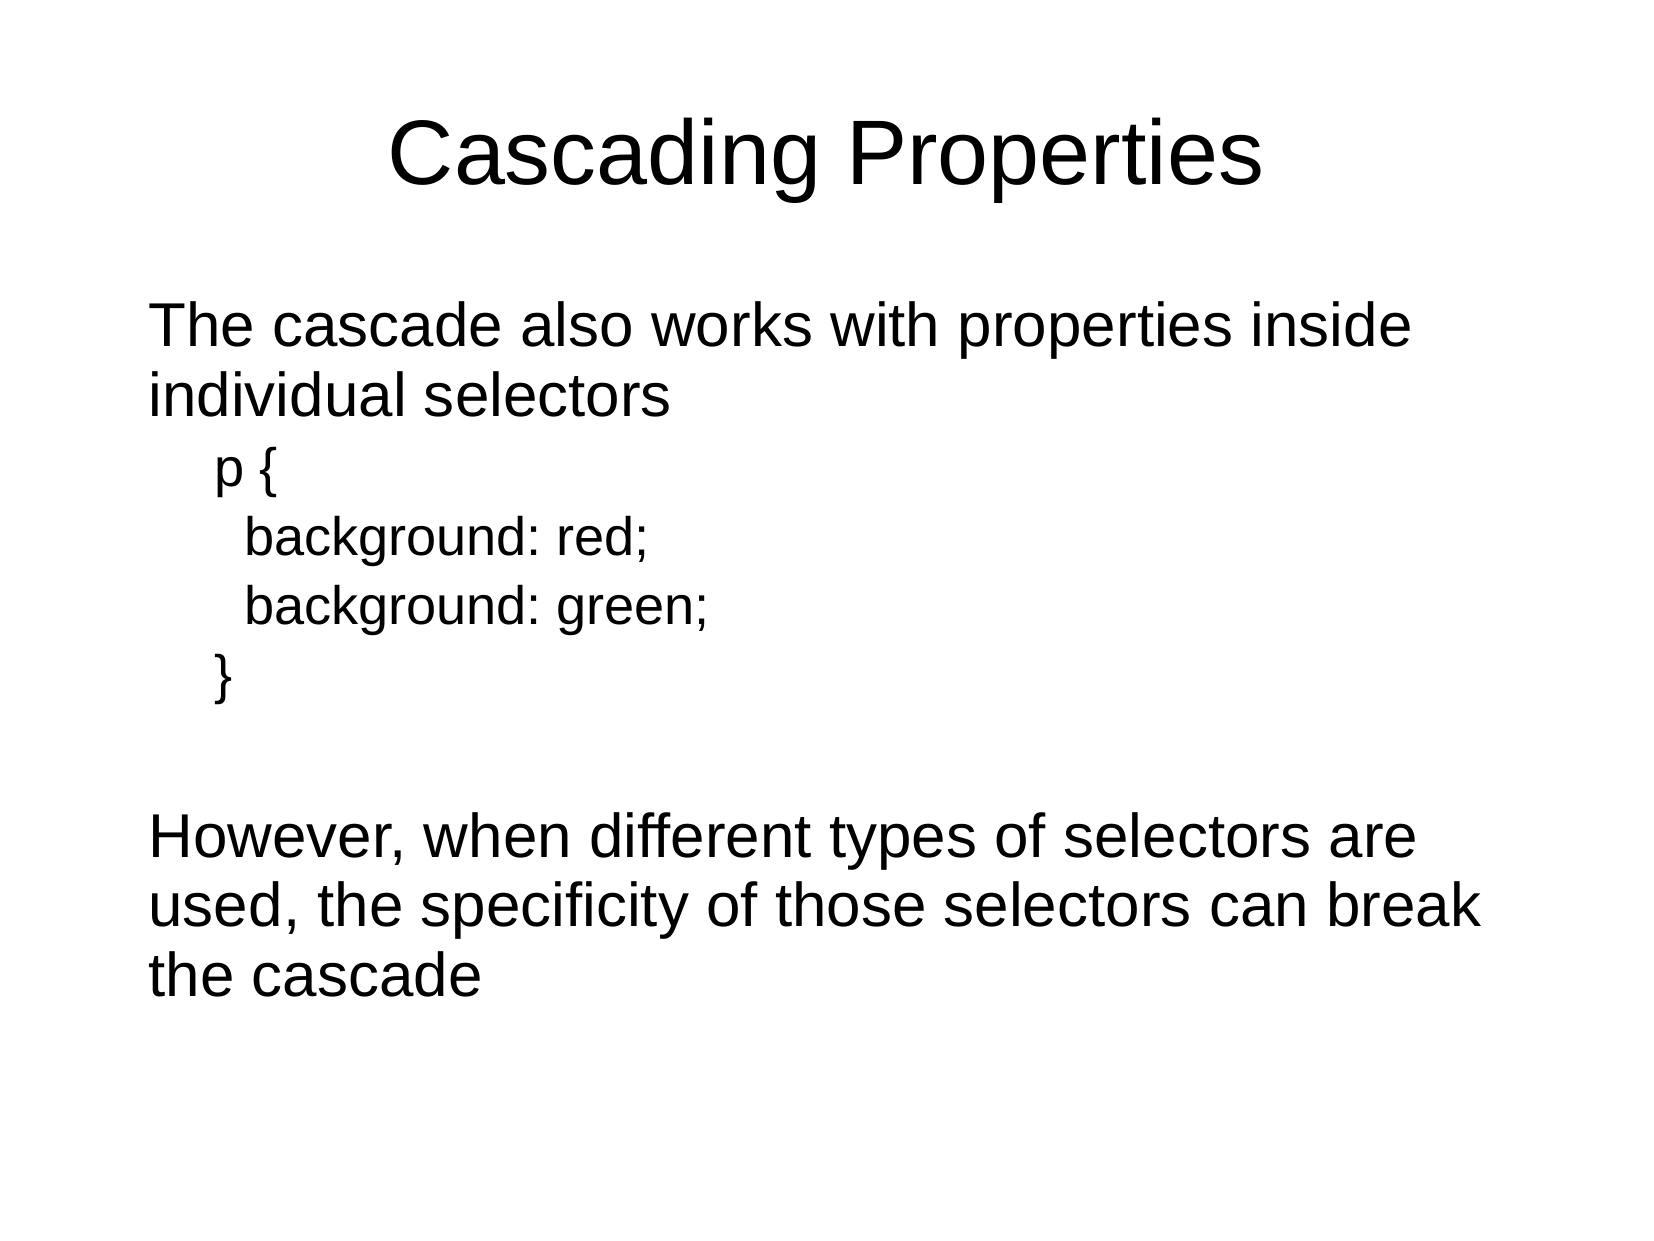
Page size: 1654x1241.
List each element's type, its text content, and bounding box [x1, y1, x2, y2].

title Cascading Properties [82, 49, 1571, 257]
list The cascade also works with properties inside individual selectors p { background: red; background: green; } However, when different types of selectors are used, the specificity of those selectors can break the cascade [82, 290, 1571, 1010]
